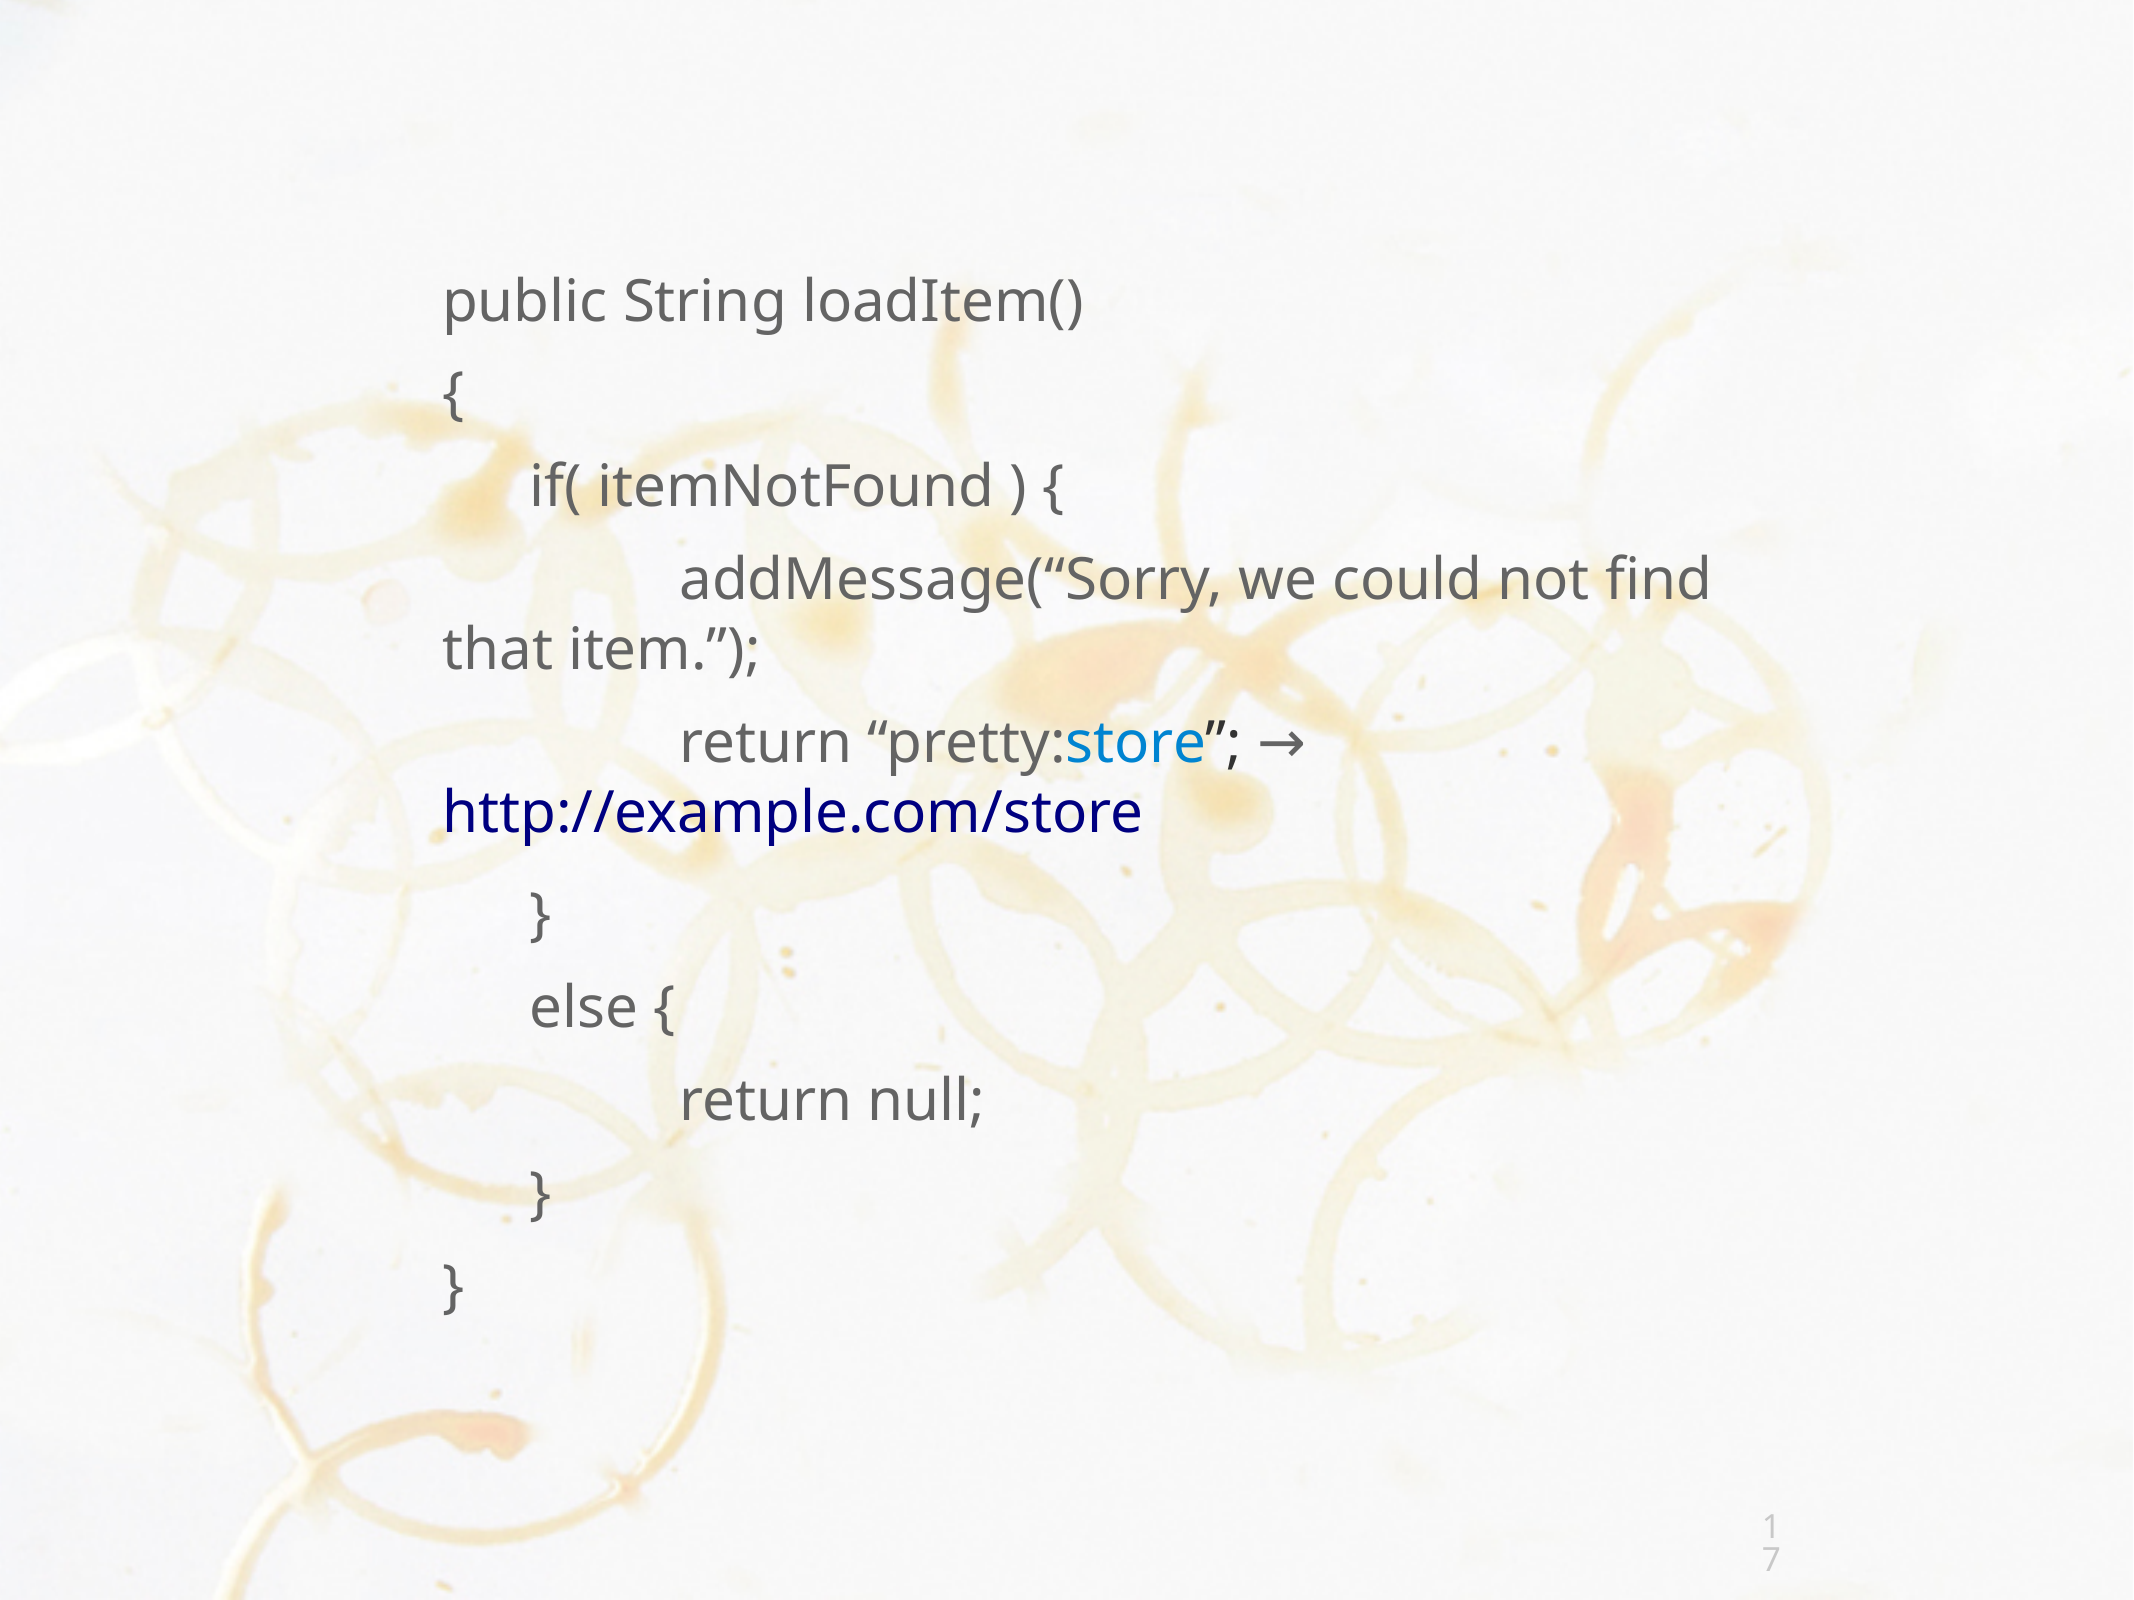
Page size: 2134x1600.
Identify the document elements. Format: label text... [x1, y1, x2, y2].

picture [0, 0, 2134, 1600]
text_box public String loadItem() { if( itemNotFound ) { addMessage(“Sorry, we could not find that item.”); return “pretty:store”; → http://example.com/store } else { return null; } } [442, 337, 1830, 1244]
